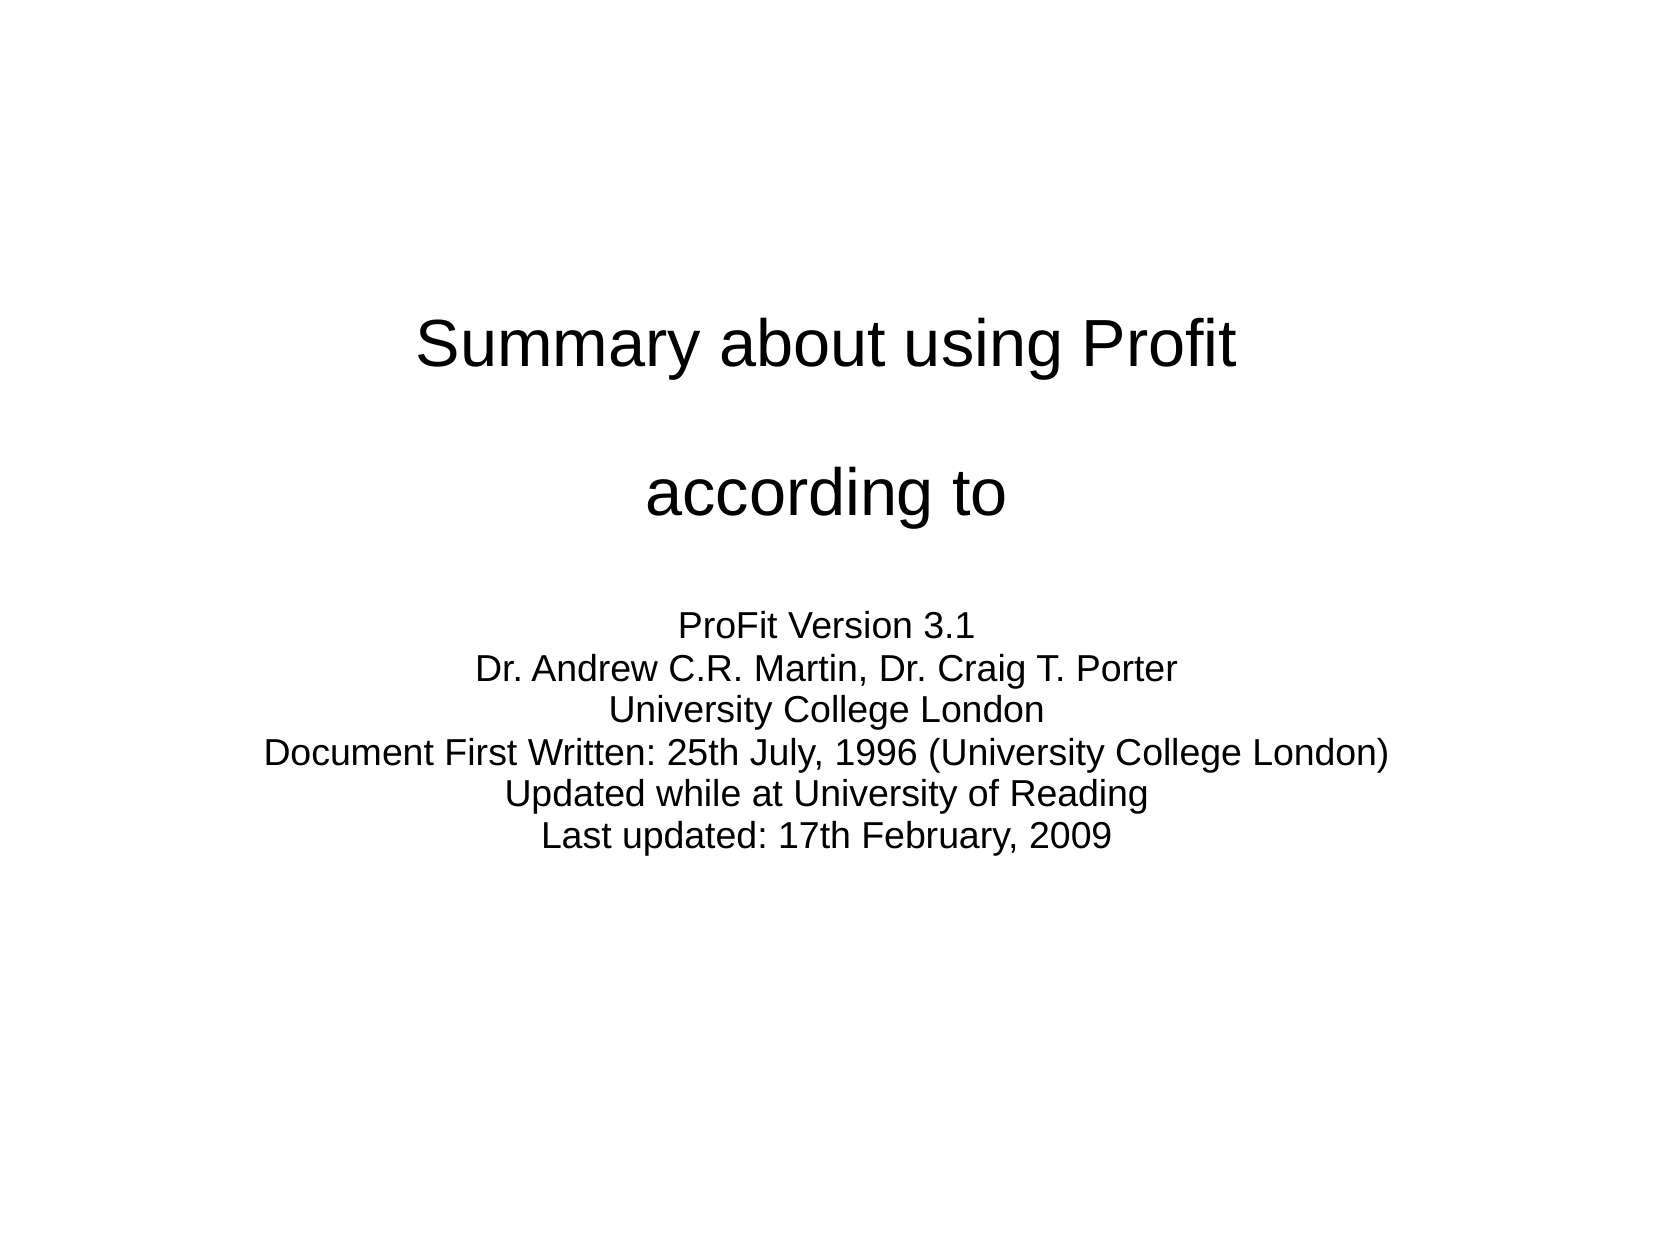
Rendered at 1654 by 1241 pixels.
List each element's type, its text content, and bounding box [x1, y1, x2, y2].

subtitle Summary about using Profit according to ProFit Version 3.1 Dr. Andrew C.R. Martin, Dr. Craig T. Porter University College London Document First Written: 25th July, 1996 (University College London) Updated while at University of Reading Last updated: 17th February, 2009 [82, 153, 1571, 1010]
